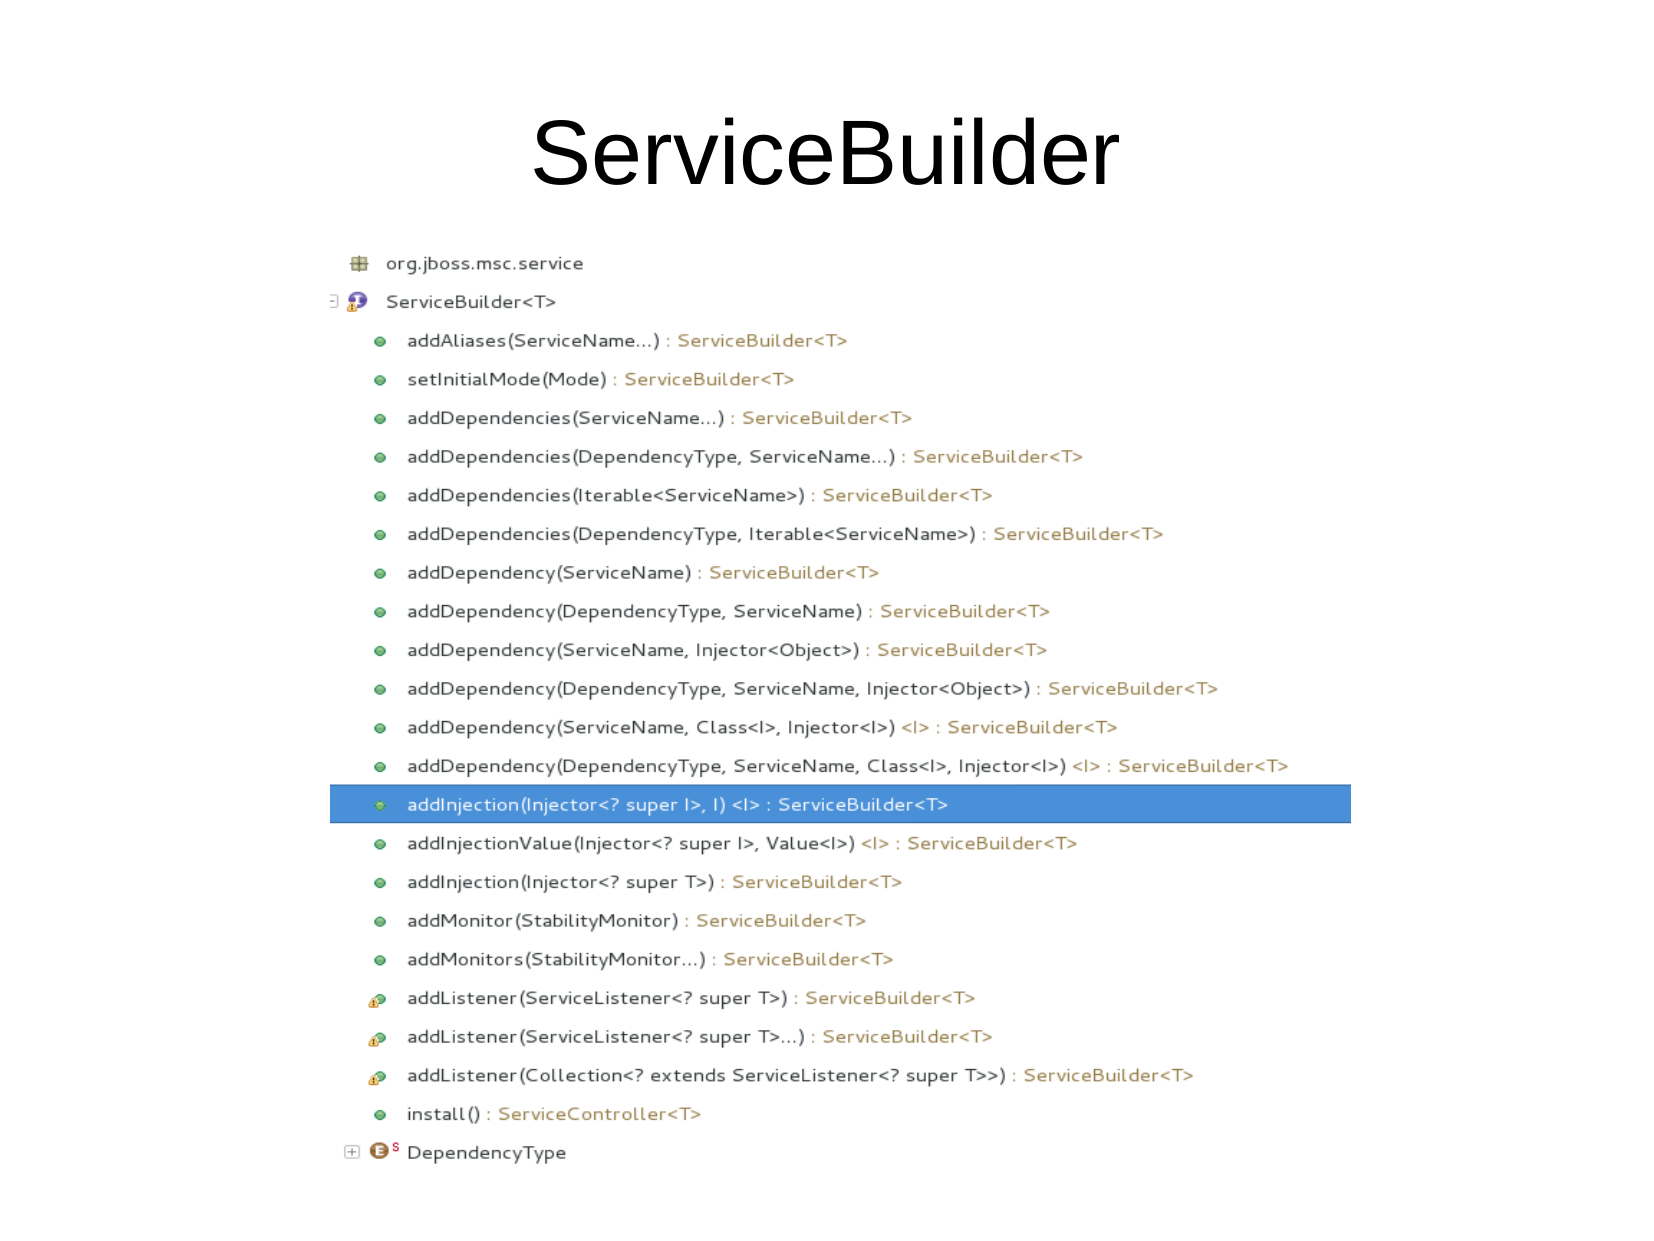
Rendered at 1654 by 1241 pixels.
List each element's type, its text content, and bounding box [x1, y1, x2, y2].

picture [330, 252, 1351, 1201]
title ServiceBuilder [82, 49, 1571, 257]
